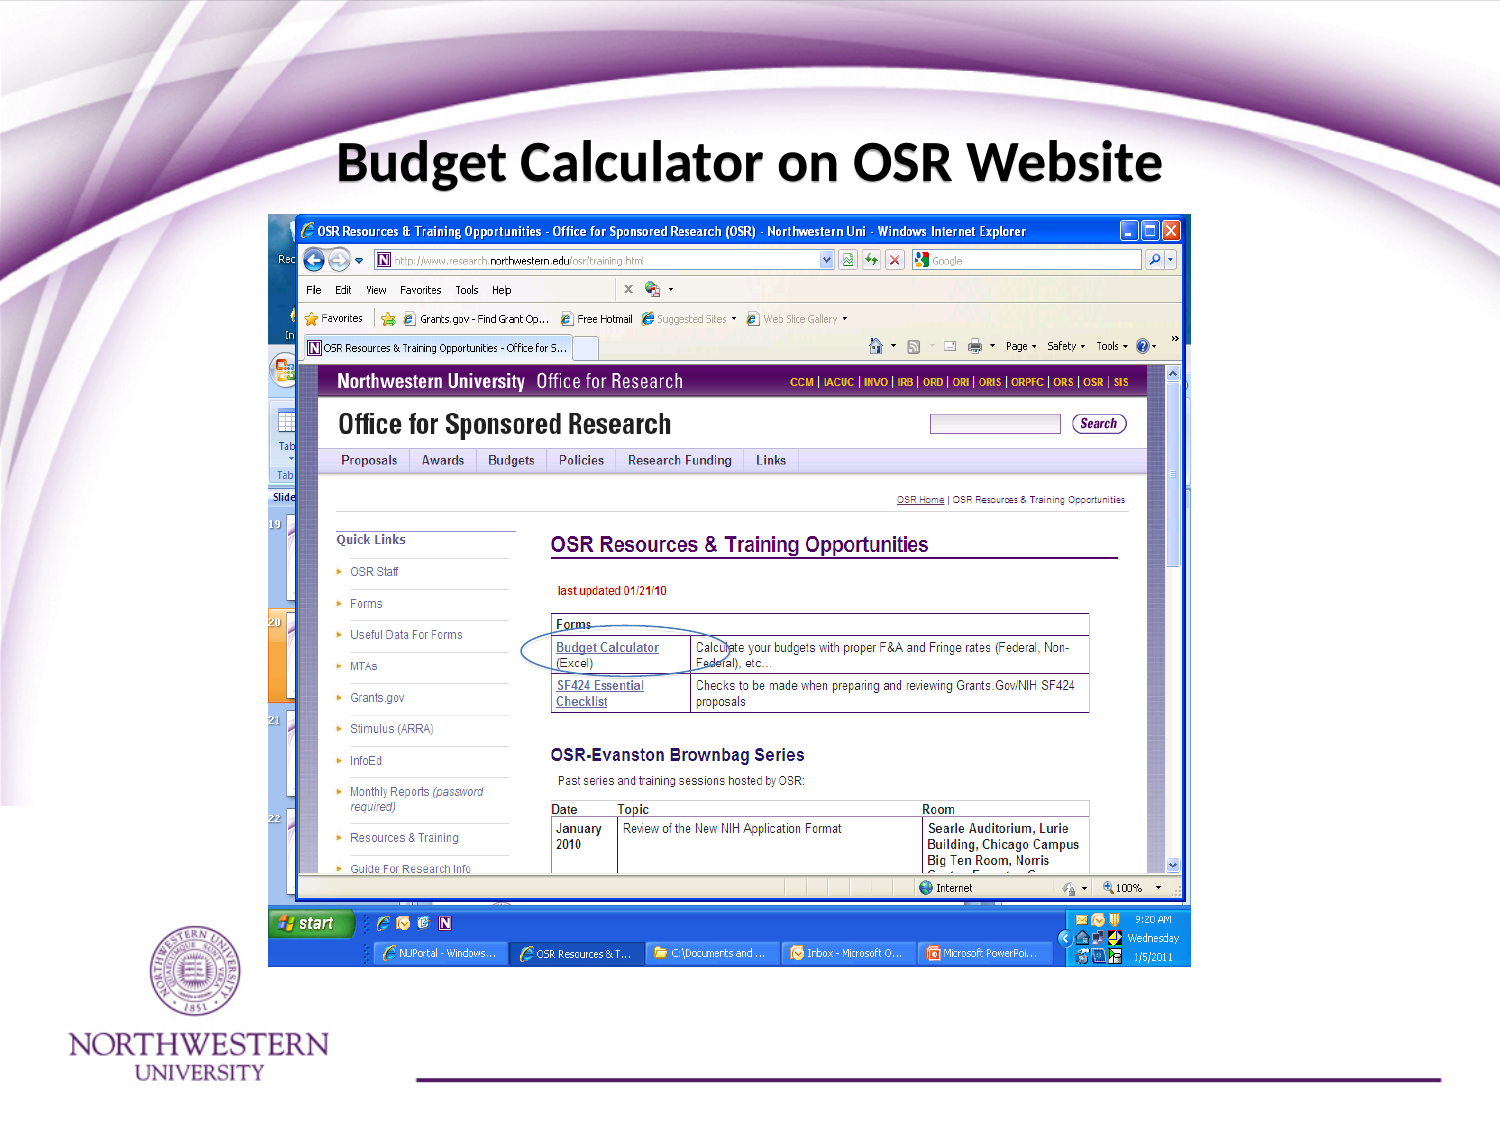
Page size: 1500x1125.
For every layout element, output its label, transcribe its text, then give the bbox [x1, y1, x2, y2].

title Budget Calculator on OSR Website [75, 101, 1426, 215]
picture [268, 214, 1191, 967]
